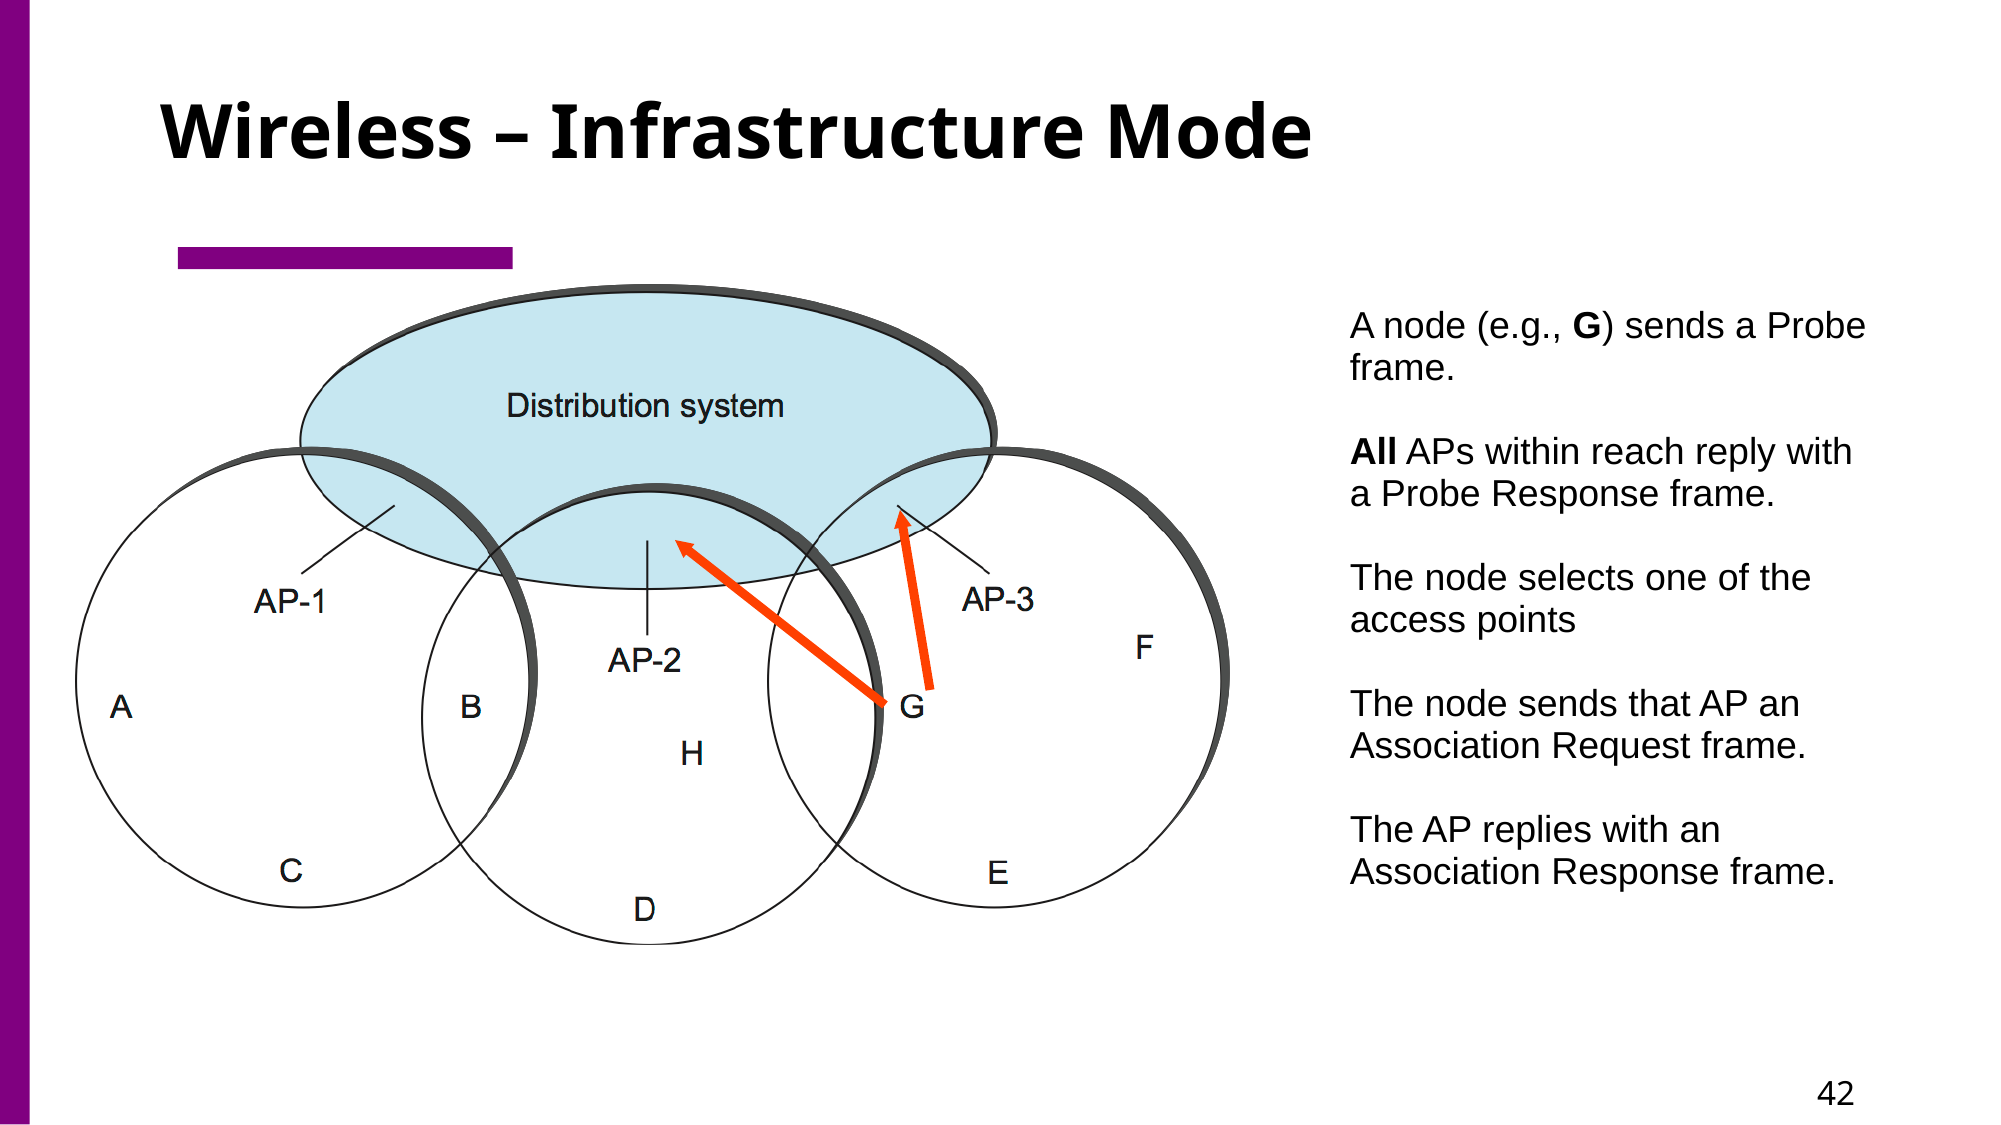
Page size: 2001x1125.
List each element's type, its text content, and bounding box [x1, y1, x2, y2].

text_box A node (e.g., G) sends a Probe frame. All APs within reach reply with a Probe Response frame. The node selects one of the access points The node sends that AP an Association Request frame. The AP replies with an Association Response frame. [1335, 254, 1891, 942]
picture [75, 283, 1231, 946]
title Wireless – Infrastructure Mode [110, 34, 1941, 223]
